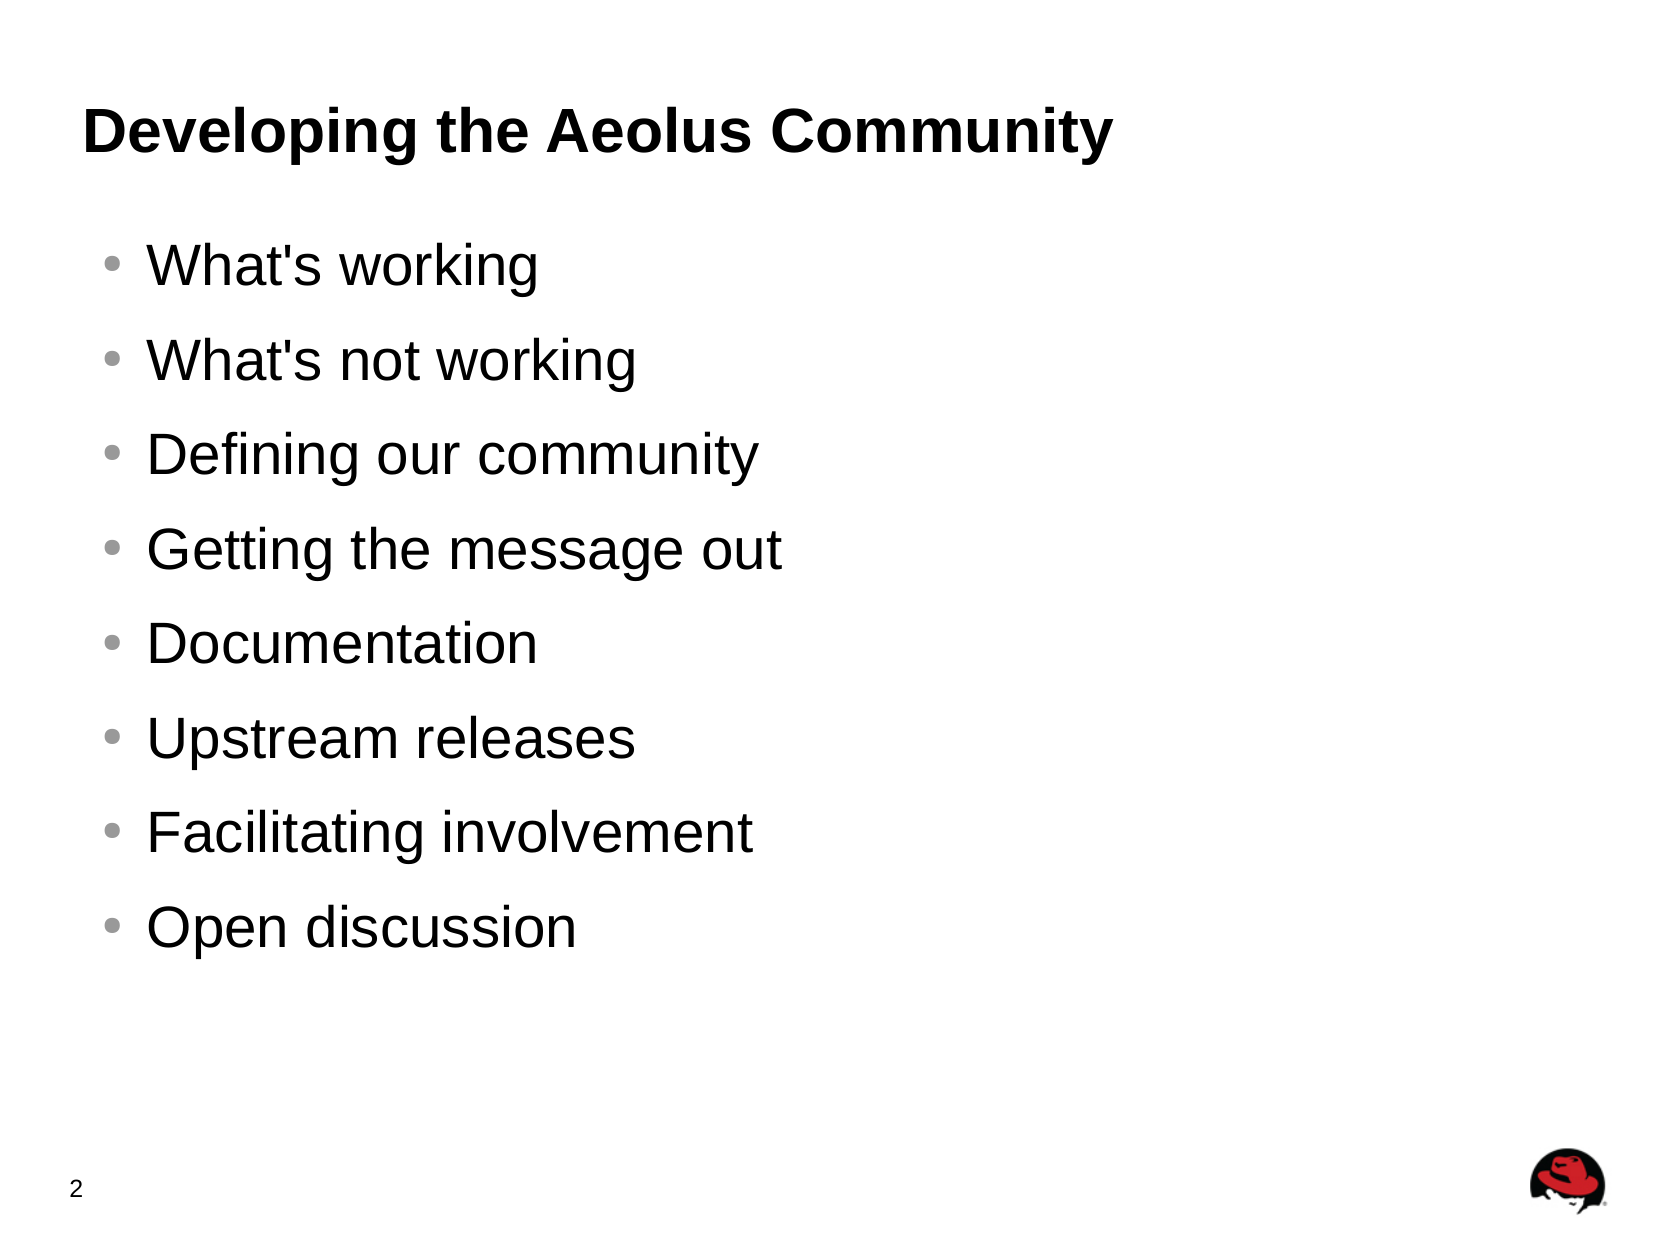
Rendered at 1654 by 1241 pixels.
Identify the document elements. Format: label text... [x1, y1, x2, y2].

picture [1529, 1146, 1613, 1224]
title Developing the Aeolus Community [82, 37, 1571, 226]
list What's working What's not working Defining our community Getting the message out Documentation Upstream releases Facilitating involvement Open discussion [86, 232, 1576, 1027]
